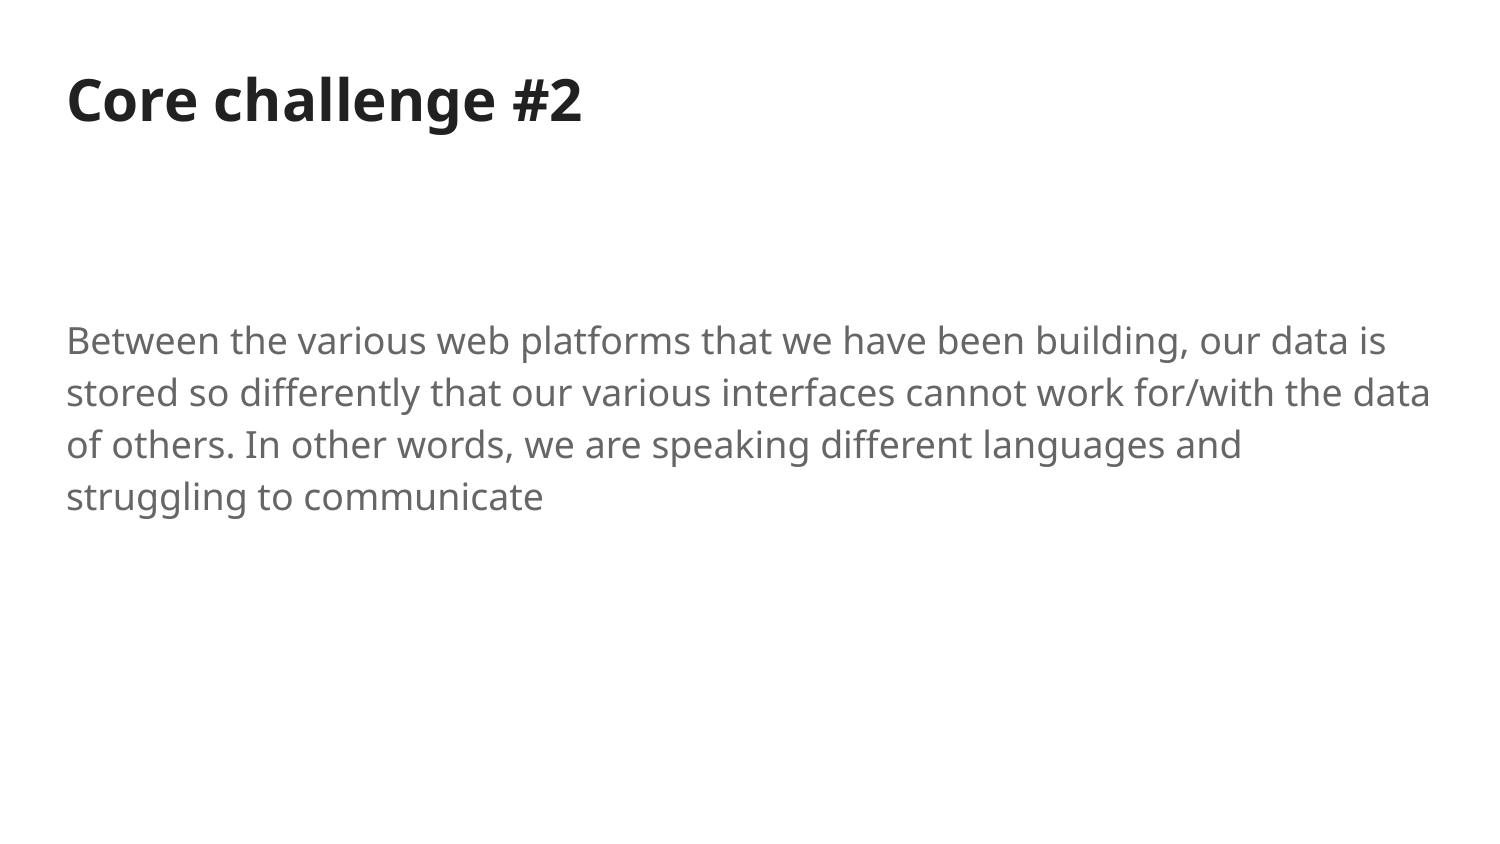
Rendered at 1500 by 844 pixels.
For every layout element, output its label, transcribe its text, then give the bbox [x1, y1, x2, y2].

title Core challenge #2 [51, 48, 1449, 180]
list Between the various web platforms that we have been building, our data is stored so differently that our various interfaces cannot work for/with the data of others. In other words, we are speaking different languages and struggling to communicate [51, 295, 1449, 844]
